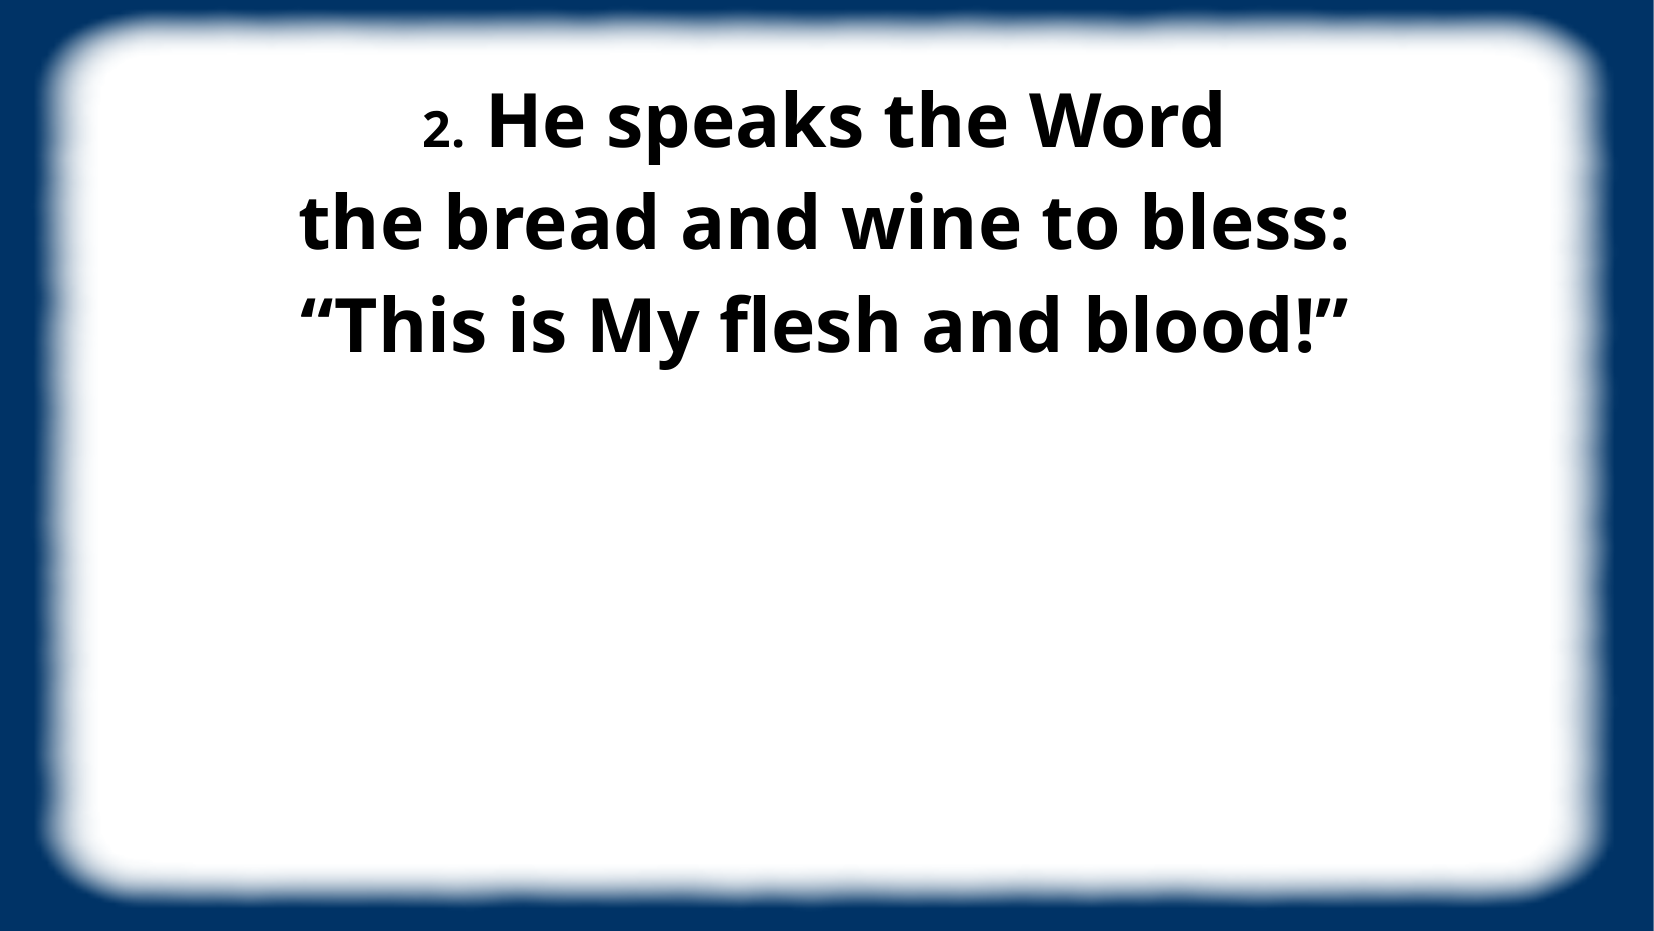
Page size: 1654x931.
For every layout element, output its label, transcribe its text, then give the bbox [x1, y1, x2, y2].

text_box 2. He speaks the Word the bread and wine to bless: “This is My flesh and blood!” [135, 60, 1516, 406]
picture [0, 0, 1654, 931]
